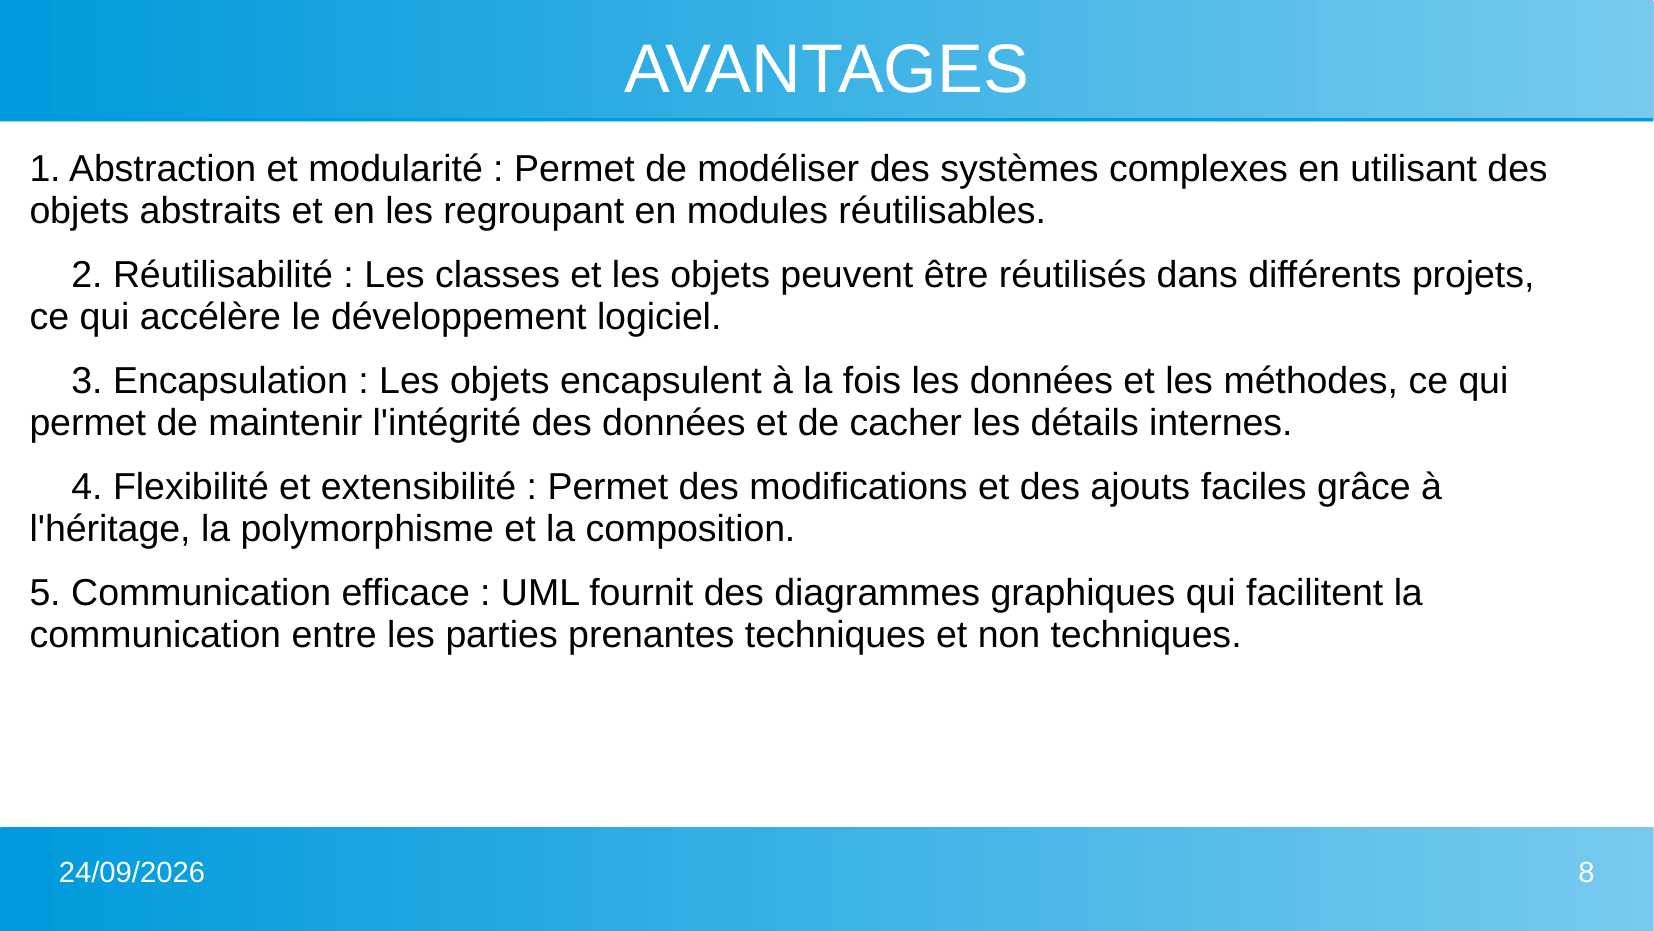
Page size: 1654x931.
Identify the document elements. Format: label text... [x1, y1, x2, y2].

title AVANTAGES [59, 29, 1595, 108]
list 1. Abstraction et modularité : Permet de modéliser des systèmes complexes en utilisant des objets abstraits et en les regroupant en modules réutilisables. 2. Réutilisabilité : Les classes et les objets peuvent être réutilisés dans différents projets, ce qui accélère le développement logiciel. 3. Encapsulation : Les objets encapsulent à la fois les données et les méthodes, ce qui permet de maintenir l'intégrité des données et de cacher les détails internes. 4. Flexibilité et extensibilité : Permet des modifications et des ajouts faciles grâce à l'héritage, la polymorphisme et la composition. 5. Communication efficace : UML fournit des diagrammes graphiques qui facilitent la communication entre les parties prenantes techniques et non techniques. [29, 147, 1565, 739]
